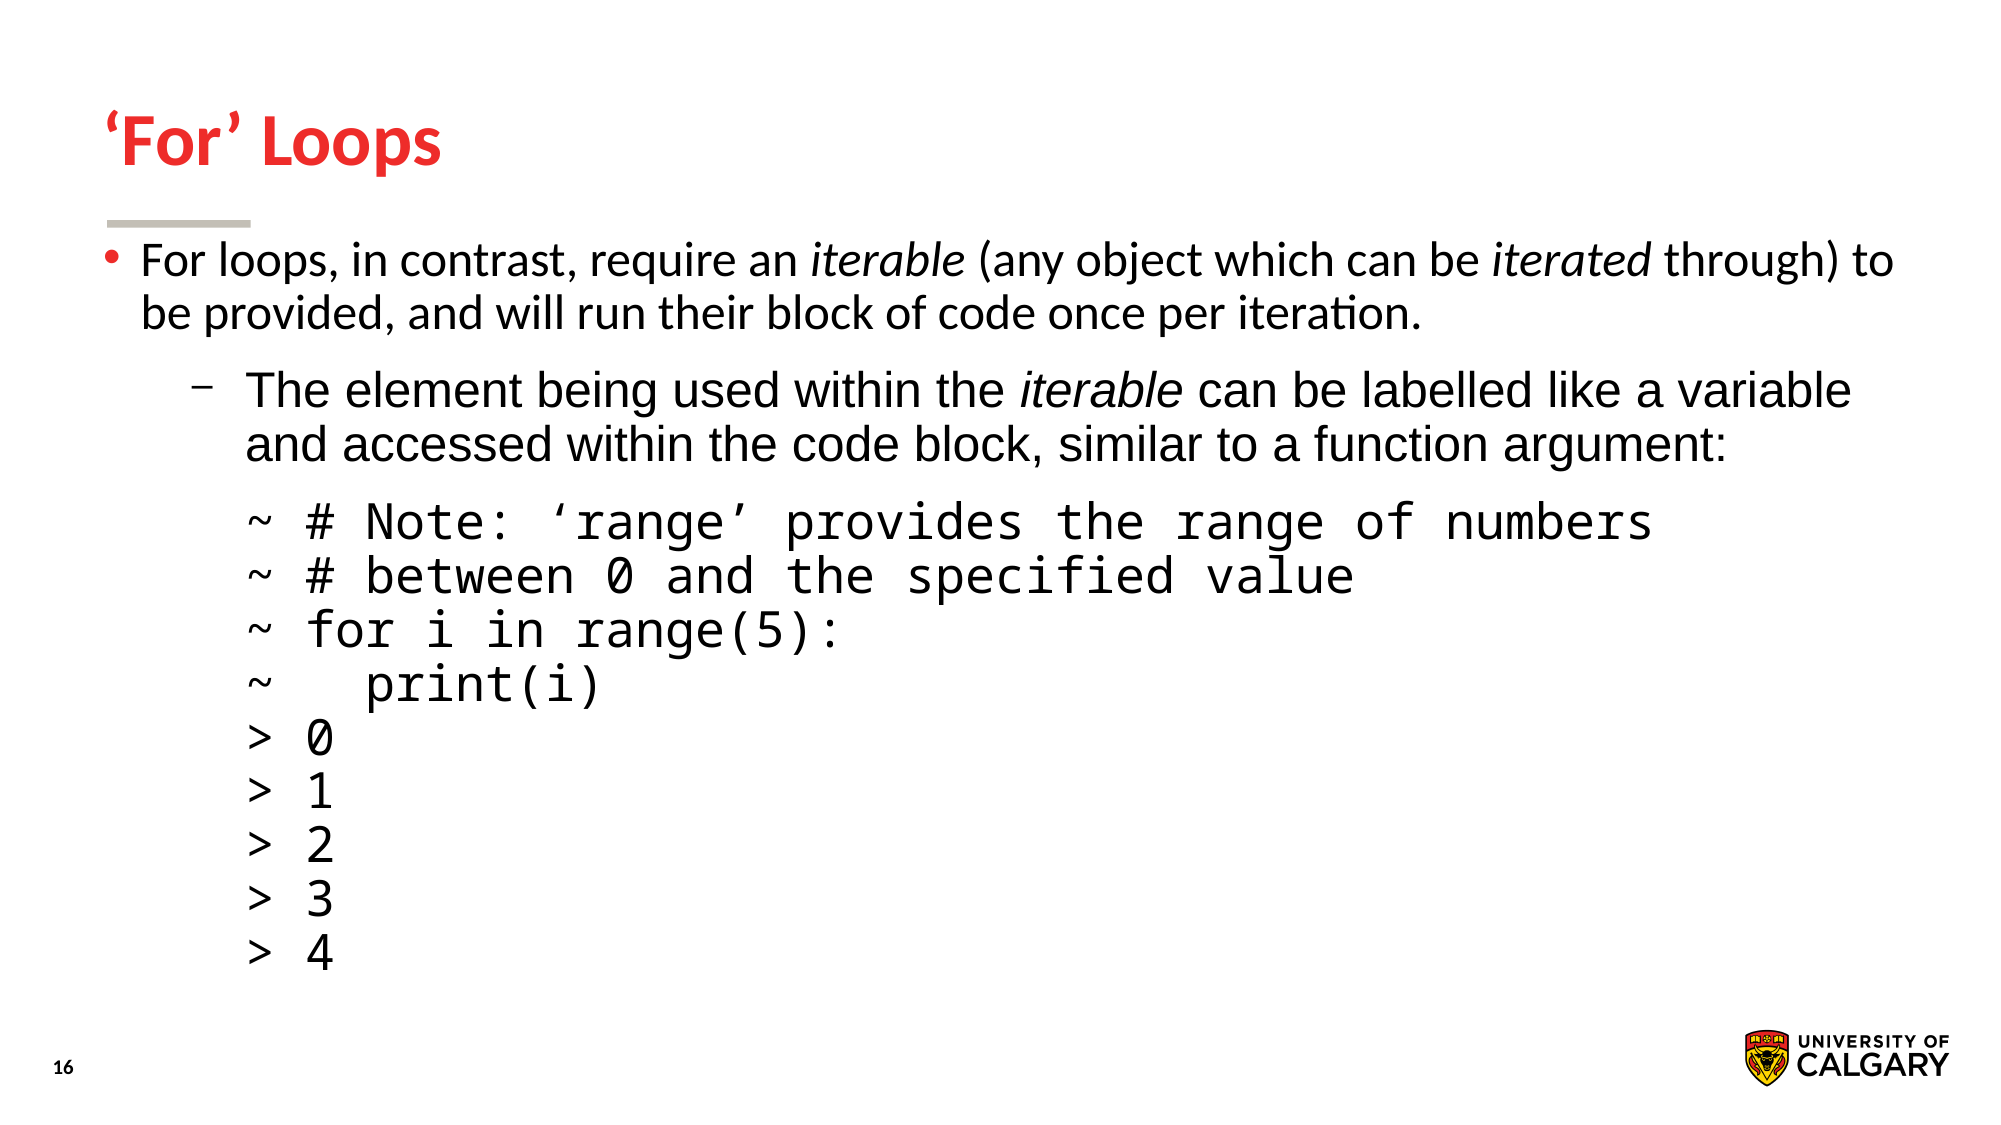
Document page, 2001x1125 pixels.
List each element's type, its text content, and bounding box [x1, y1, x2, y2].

picture [1722, 1012, 1972, 1099]
title ‘For’ Loops [87, 60, 1774, 222]
list For loops, in contrast, require an iterable (any object which can be iterated through) to be provided, and will run their block of code once per iteration. The element being used within the iterable can be labelled like a variable and accessed within the code block, similar to a function argument: ~ # Note: ‘range’ provides the range of numbers ~ # between 0 and the specified value ~ for i in range(5): ~ print(i) > 0 > 1 > 2 > 3 > 4 [88, 225, 1912, 1060]
